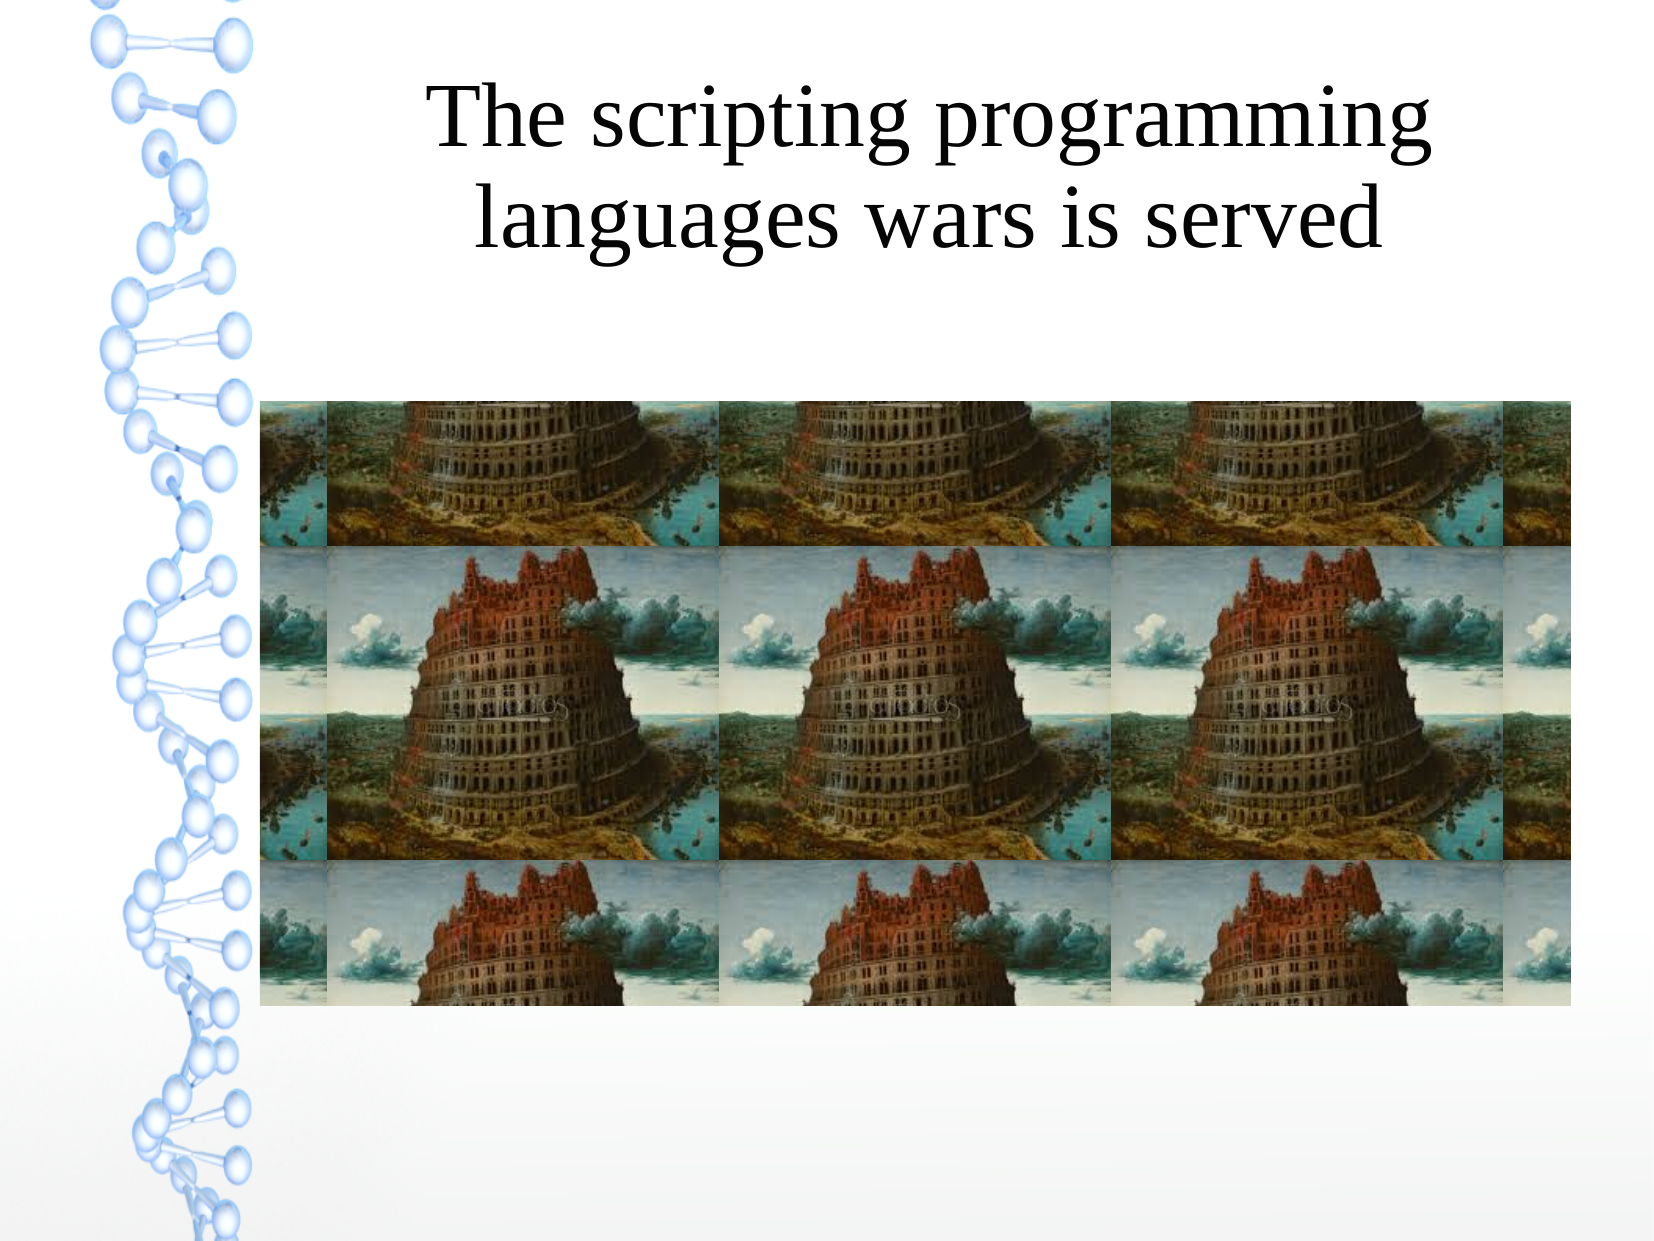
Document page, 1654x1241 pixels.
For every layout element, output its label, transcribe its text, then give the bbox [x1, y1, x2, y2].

picture [0, 0, 1654, 1241]
text_box [259, 401, 1571, 1006]
title The scripting programming languages wars is served [265, 64, 1595, 269]
